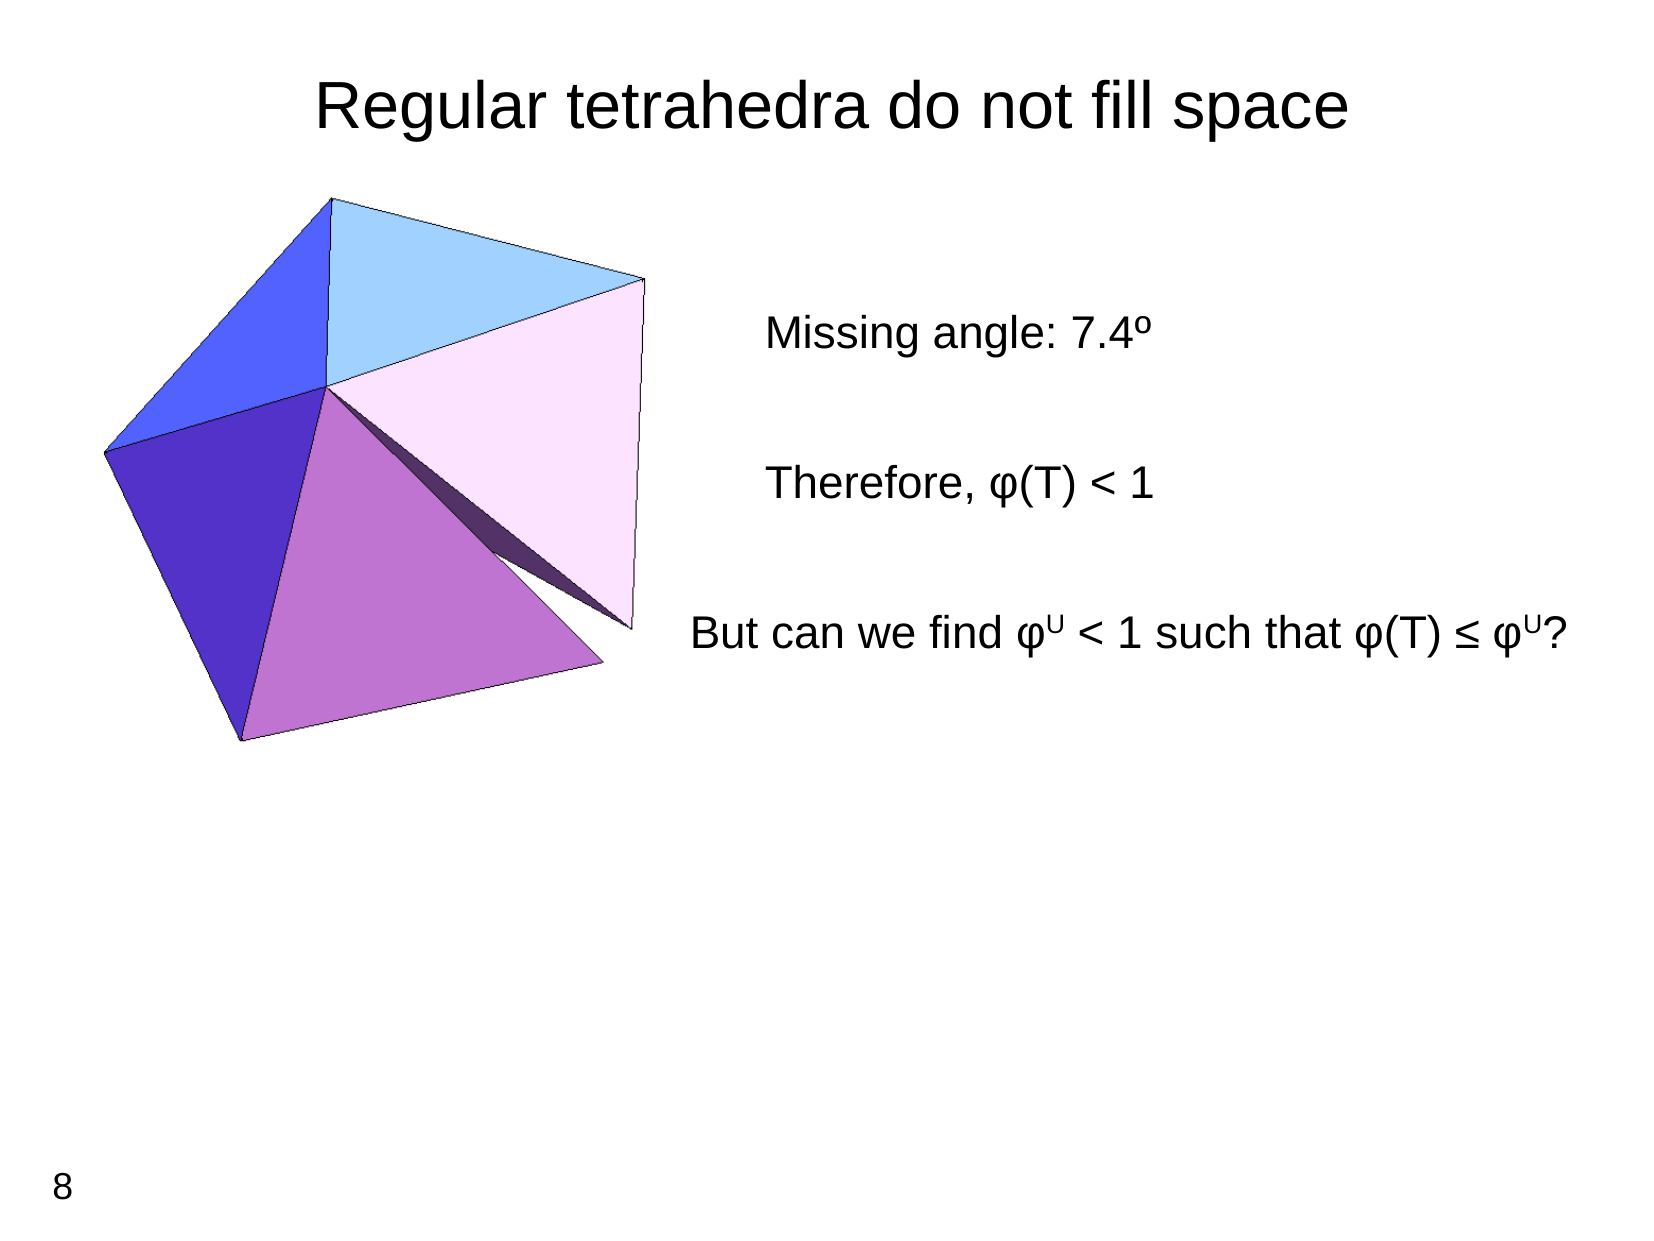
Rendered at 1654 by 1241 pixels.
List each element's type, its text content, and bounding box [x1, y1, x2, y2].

text_box Missing angle: 7.4º [750, 300, 1179, 376]
text_box Therefore, φ(T) < 1 [750, 450, 1183, 526]
picture [0, 5, 764, 822]
text_box 8 [37, 1157, 88, 1215]
text_box But can we find φU < 1 such that φ(T) ≤ φU? [675, 600, 1613, 676]
text_box Regular tetrahedra do not fill space [300, 60, 1371, 151]
